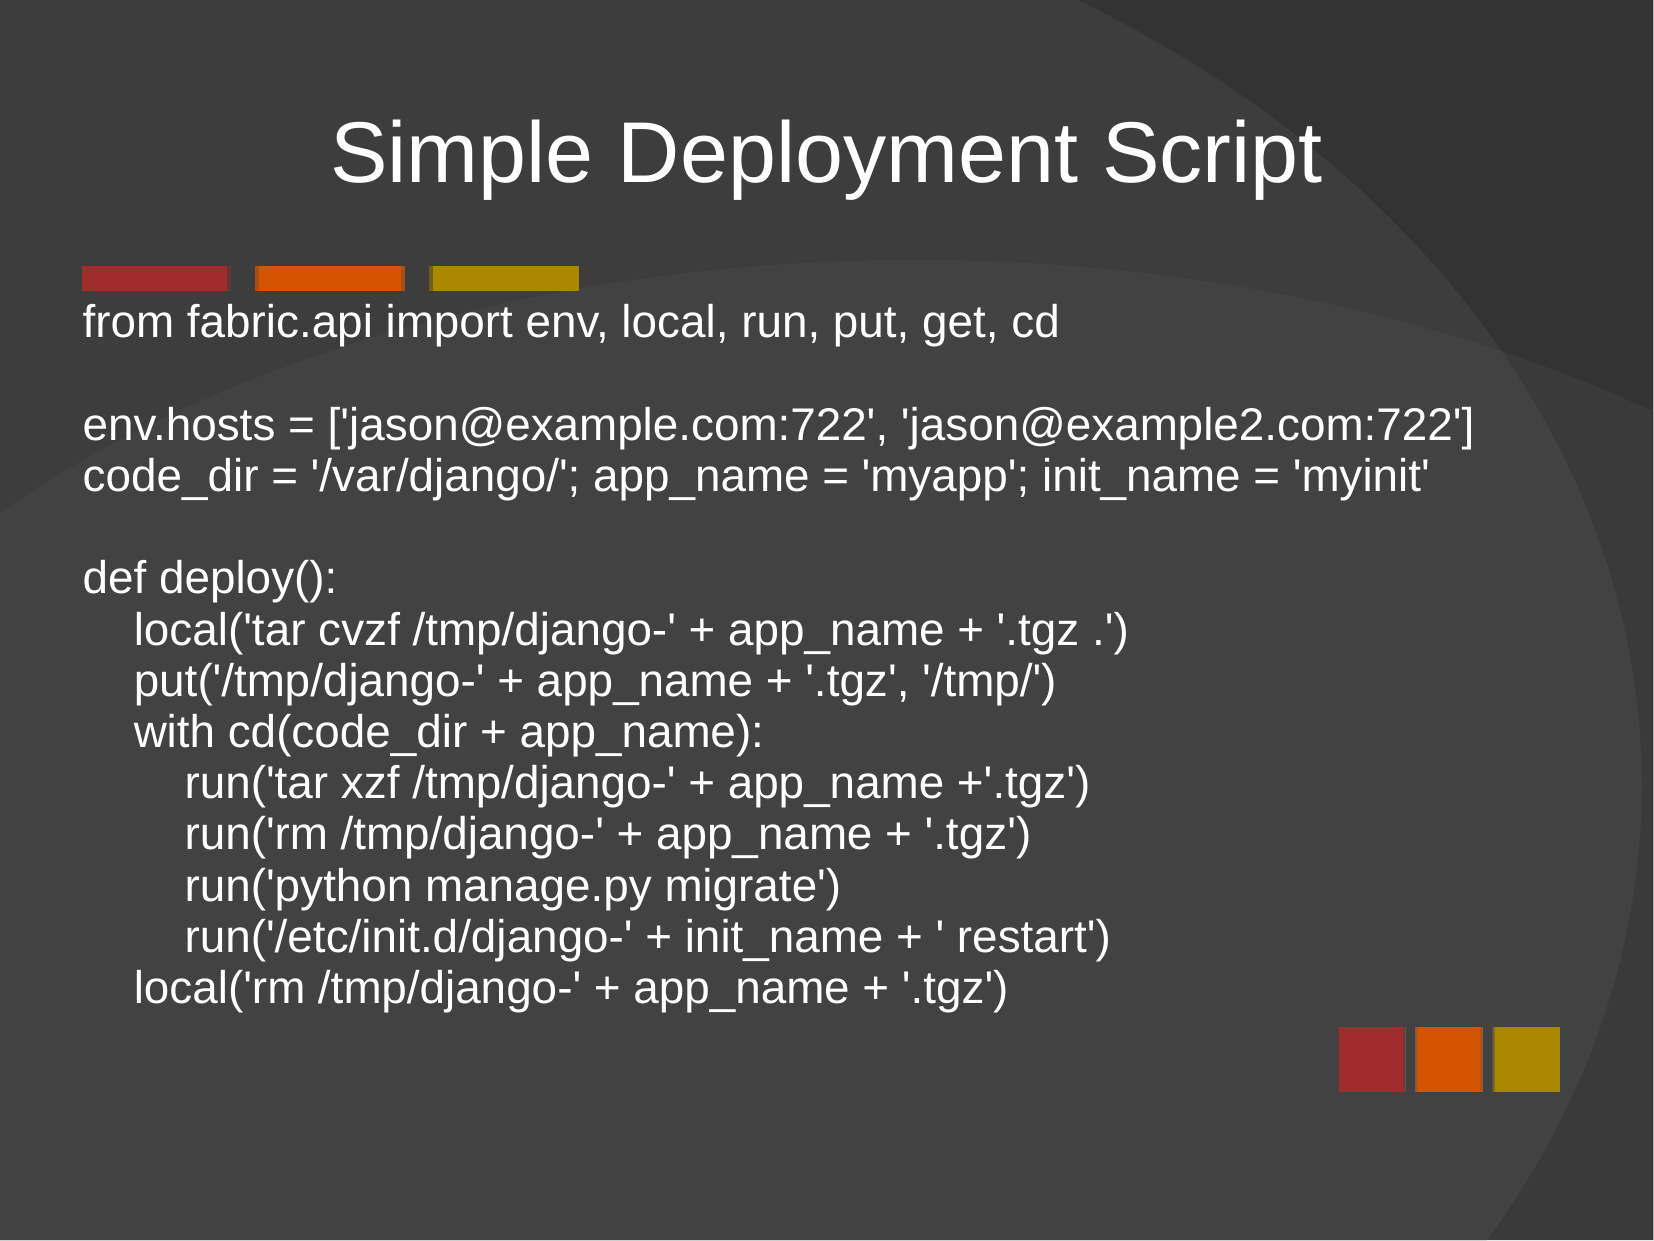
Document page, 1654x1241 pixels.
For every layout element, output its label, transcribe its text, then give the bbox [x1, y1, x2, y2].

picture [1339, 1027, 1560, 1092]
subtitle from fabric.api import env, local, run, put, get, cd env.hosts = ['jason@example.com:722', 'jason@example2.com:722'] code_dir = '/var/django/'; app_name = 'myapp'; init_name = 'myinit' def deploy(): local('tar cvzf /tmp/django-' + app_name + '.tgz .') put('/tmp/django-' + app_name + '.tgz', '/tmp/') with cd(code_dir + app_name): run('tar xzf /tmp/django-' + app_name +'.tgz') run('rm /tmp/django-' + app_name + '.tgz') run('python manage.py migrate') run('/etc/init.d/django-' + init_name + ' restart') local('rm /tmp/django-' + app_name + '.tgz') [82, 295, 1571, 1014]
picture [82, 266, 579, 291]
title Simple Deployment Script [82, 49, 1571, 257]
